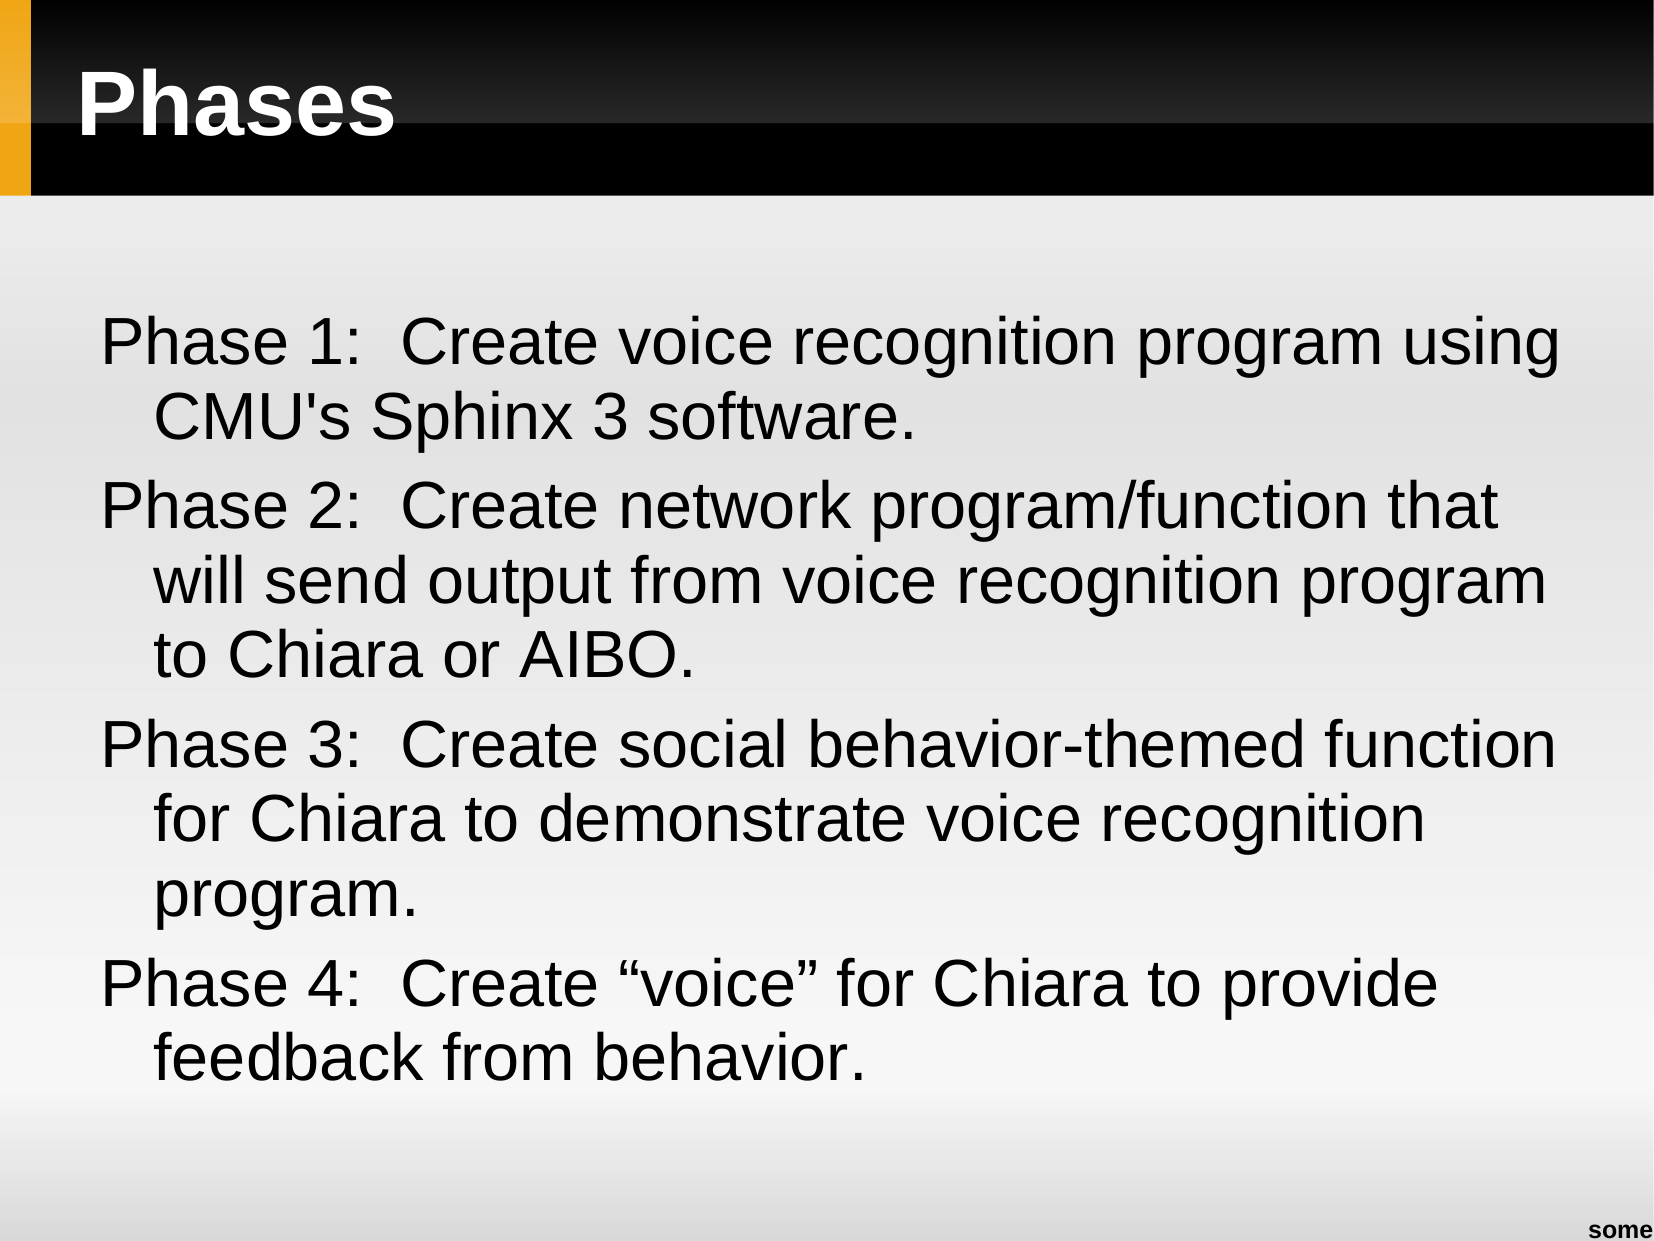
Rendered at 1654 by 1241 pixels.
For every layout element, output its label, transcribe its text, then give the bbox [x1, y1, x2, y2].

title some [1316, 1200, 1654, 1241]
subtitle Phase 1: Create voice recognition program using CMU's Sphinx 3 software. Phase 2: Create network program/function that will send output from voice recognition program to Chiara or AIBO. Phase 3: Create social behavior-themed function for Chiara to demonstrate voice recognition program. Phase 4: Create “voice” for Chiara to provide feedback from behavior. [82, 262, 1571, 1137]
title Phases [76, 7, 1565, 200]
picture [0, 0, 1654, 1241]
